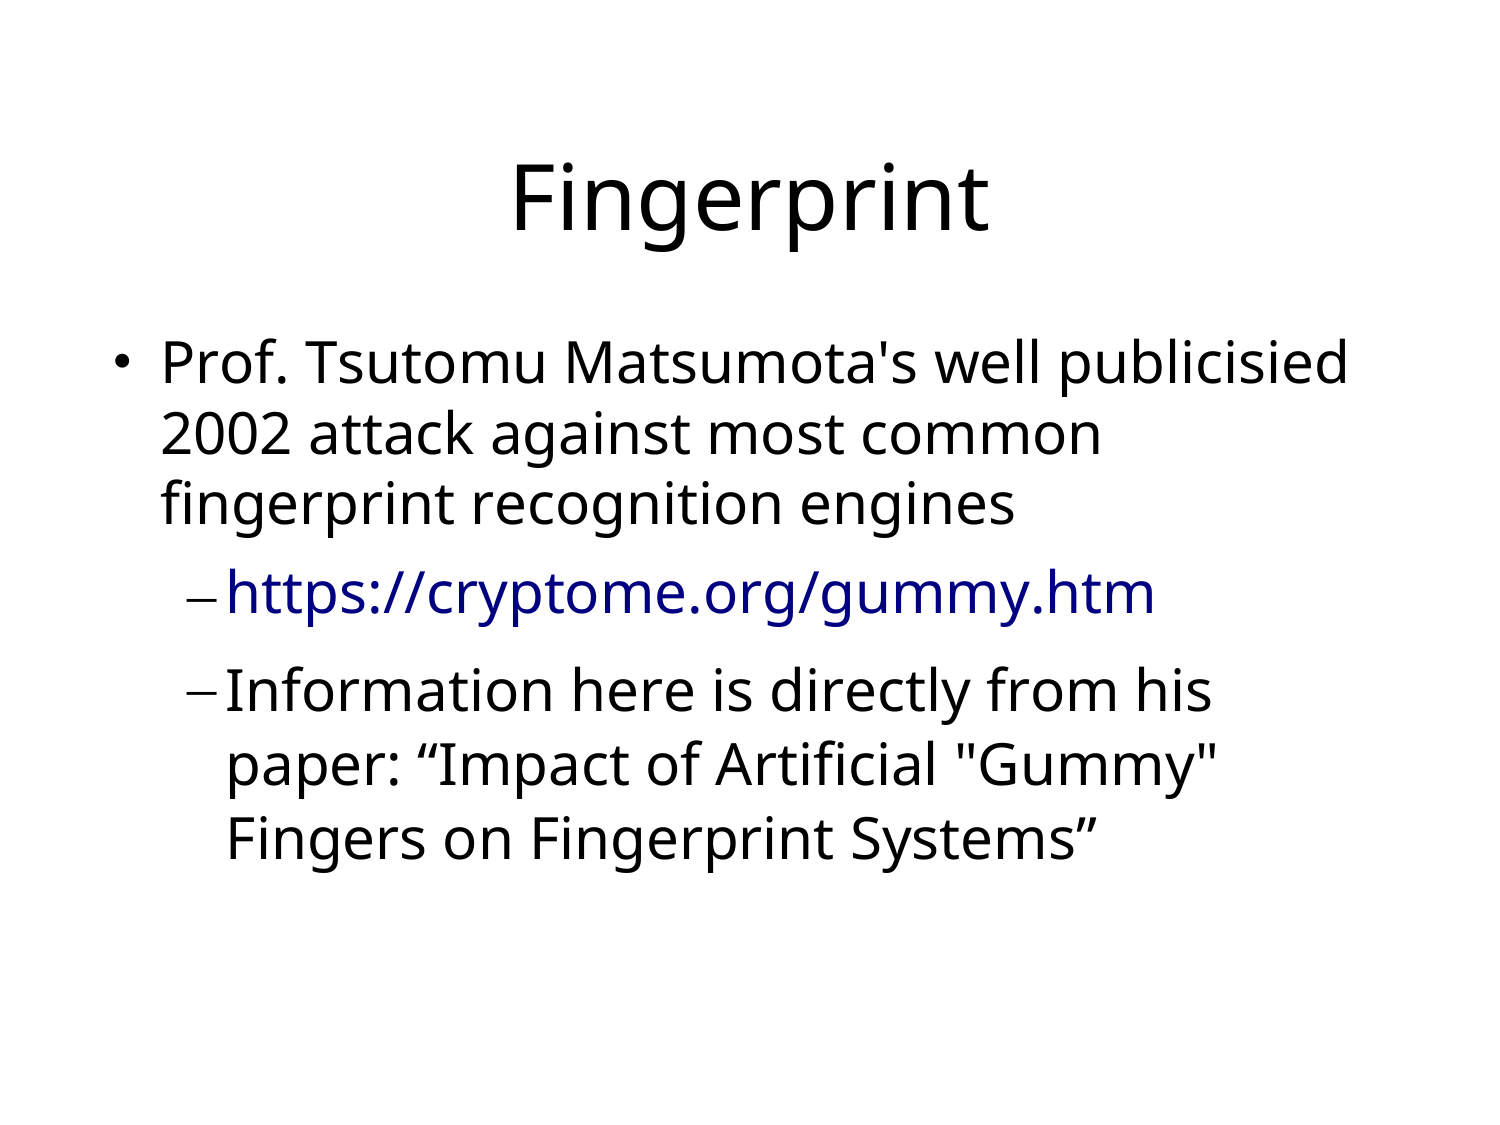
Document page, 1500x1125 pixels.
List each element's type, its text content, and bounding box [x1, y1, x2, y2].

list Prof. Tsutomu Matsumota's well publicisied 2002 attack against most common fingerprint recognition engines https://cryptome.org/gummy.htm Information here is directly from his paper: “Impact of Artificial "Gummy" Fingers on Fingerprint Systems” [112, 324, 1388, 1000]
title Fingerprint [112, 99, 1388, 288]
